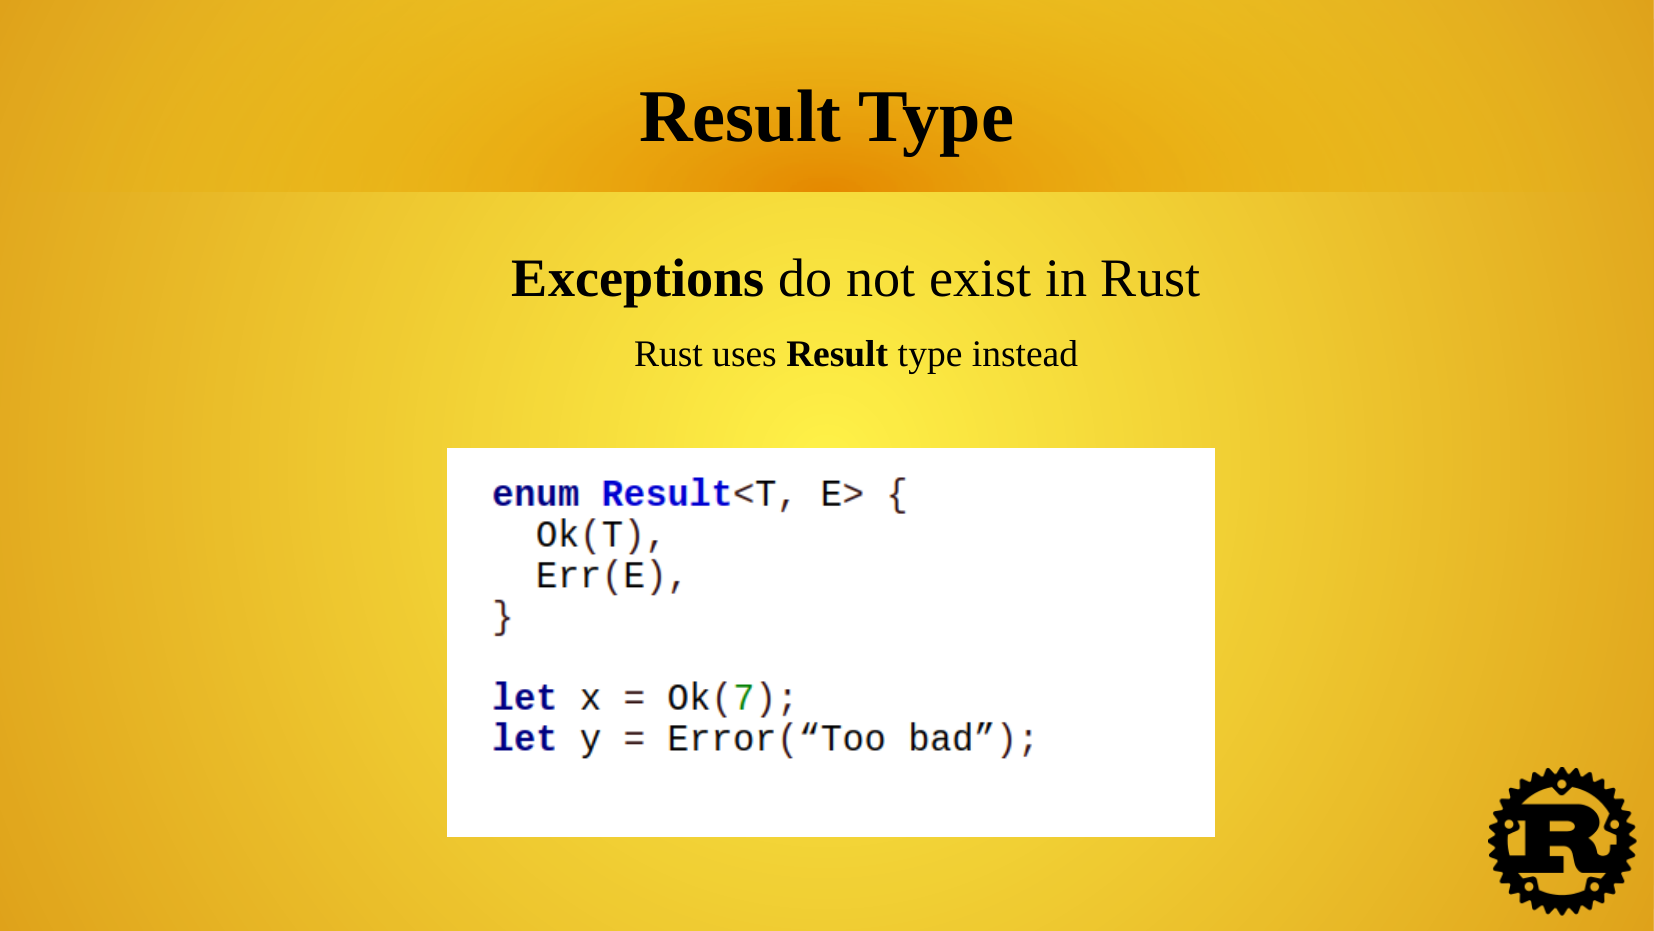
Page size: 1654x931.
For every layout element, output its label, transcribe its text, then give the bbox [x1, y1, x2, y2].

title Result Type [82, 35, 1571, 189]
picture [1488, 767, 1639, 918]
text_box Exceptions do not exist in Rust Rust uses Result type instead [248, 241, 1465, 493]
picture [447, 448, 1215, 837]
